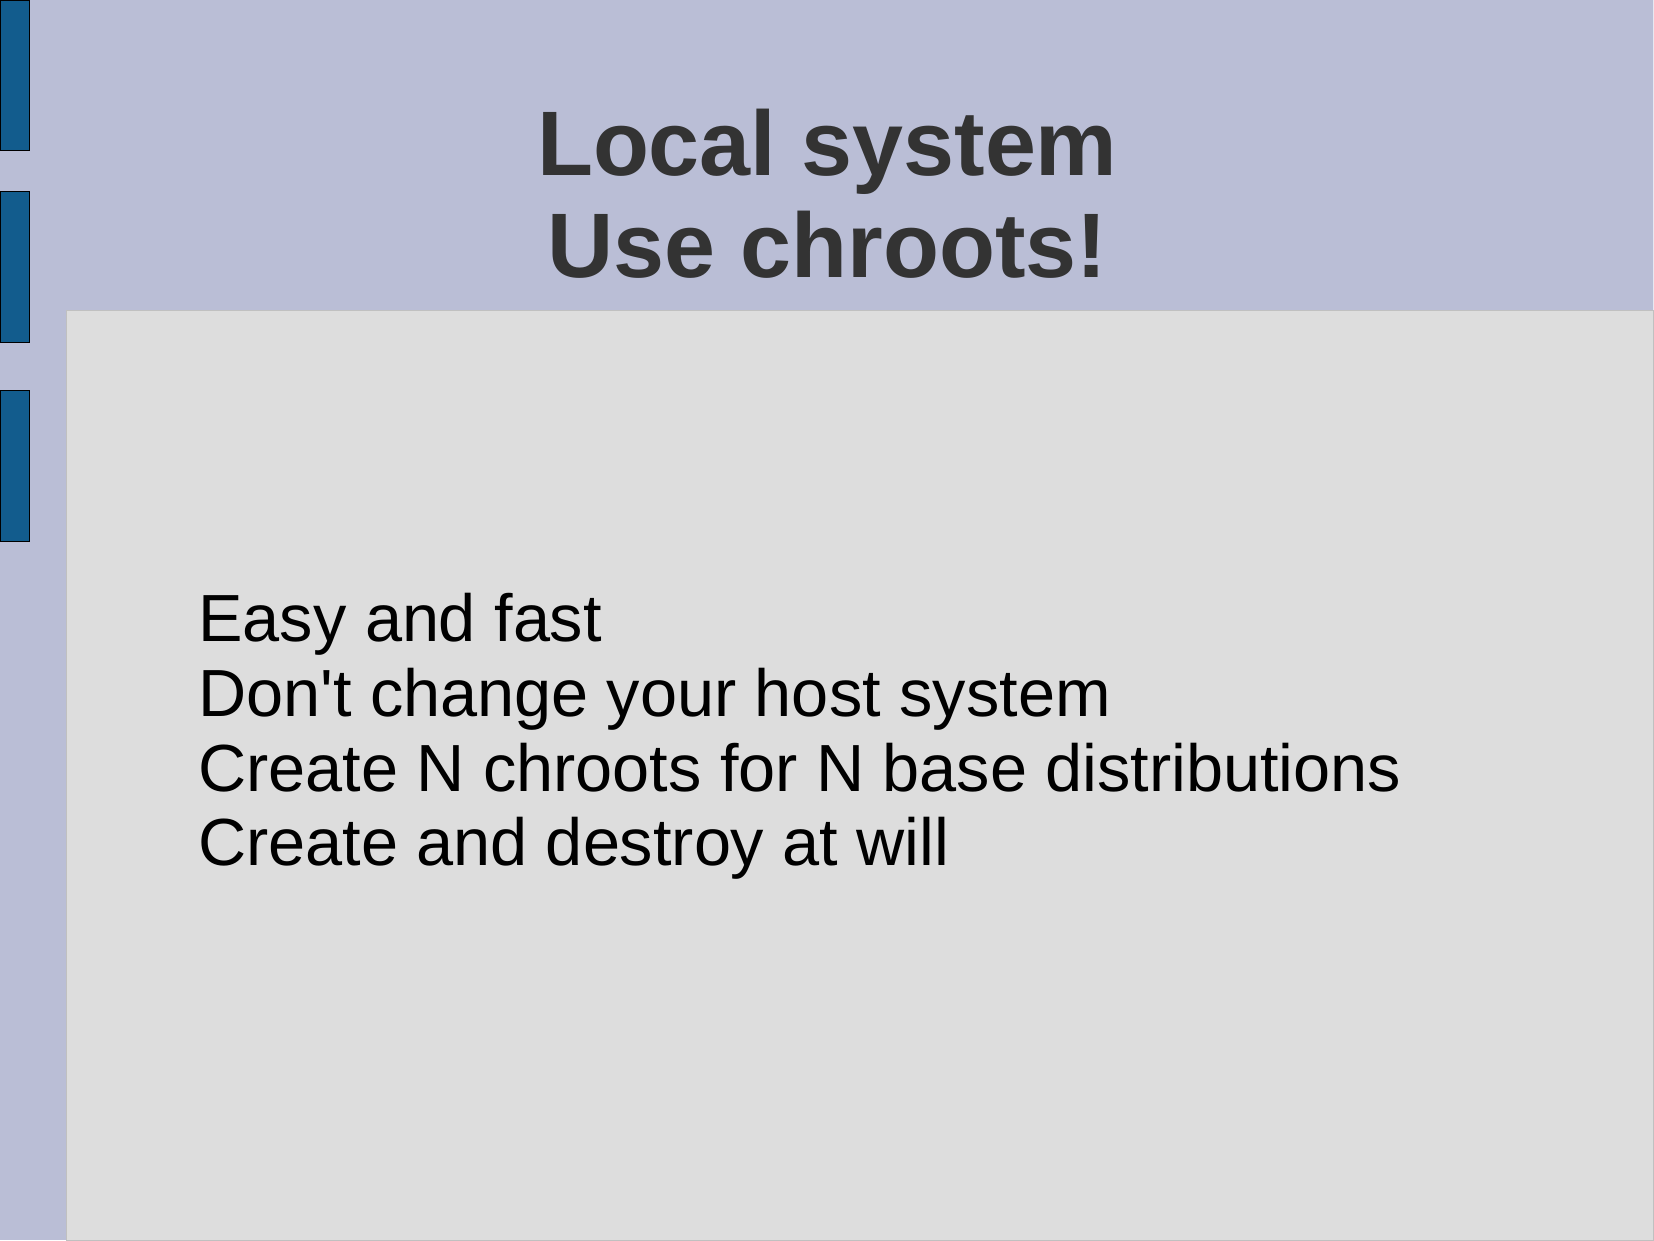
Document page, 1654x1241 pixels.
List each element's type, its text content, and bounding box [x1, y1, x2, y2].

title Local system Use chroots! [121, 91, 1534, 299]
list Easy and fast Don't change your host system Create N chroots for N base distributions Create and destroy at will [180, 580, 1506, 1034]
